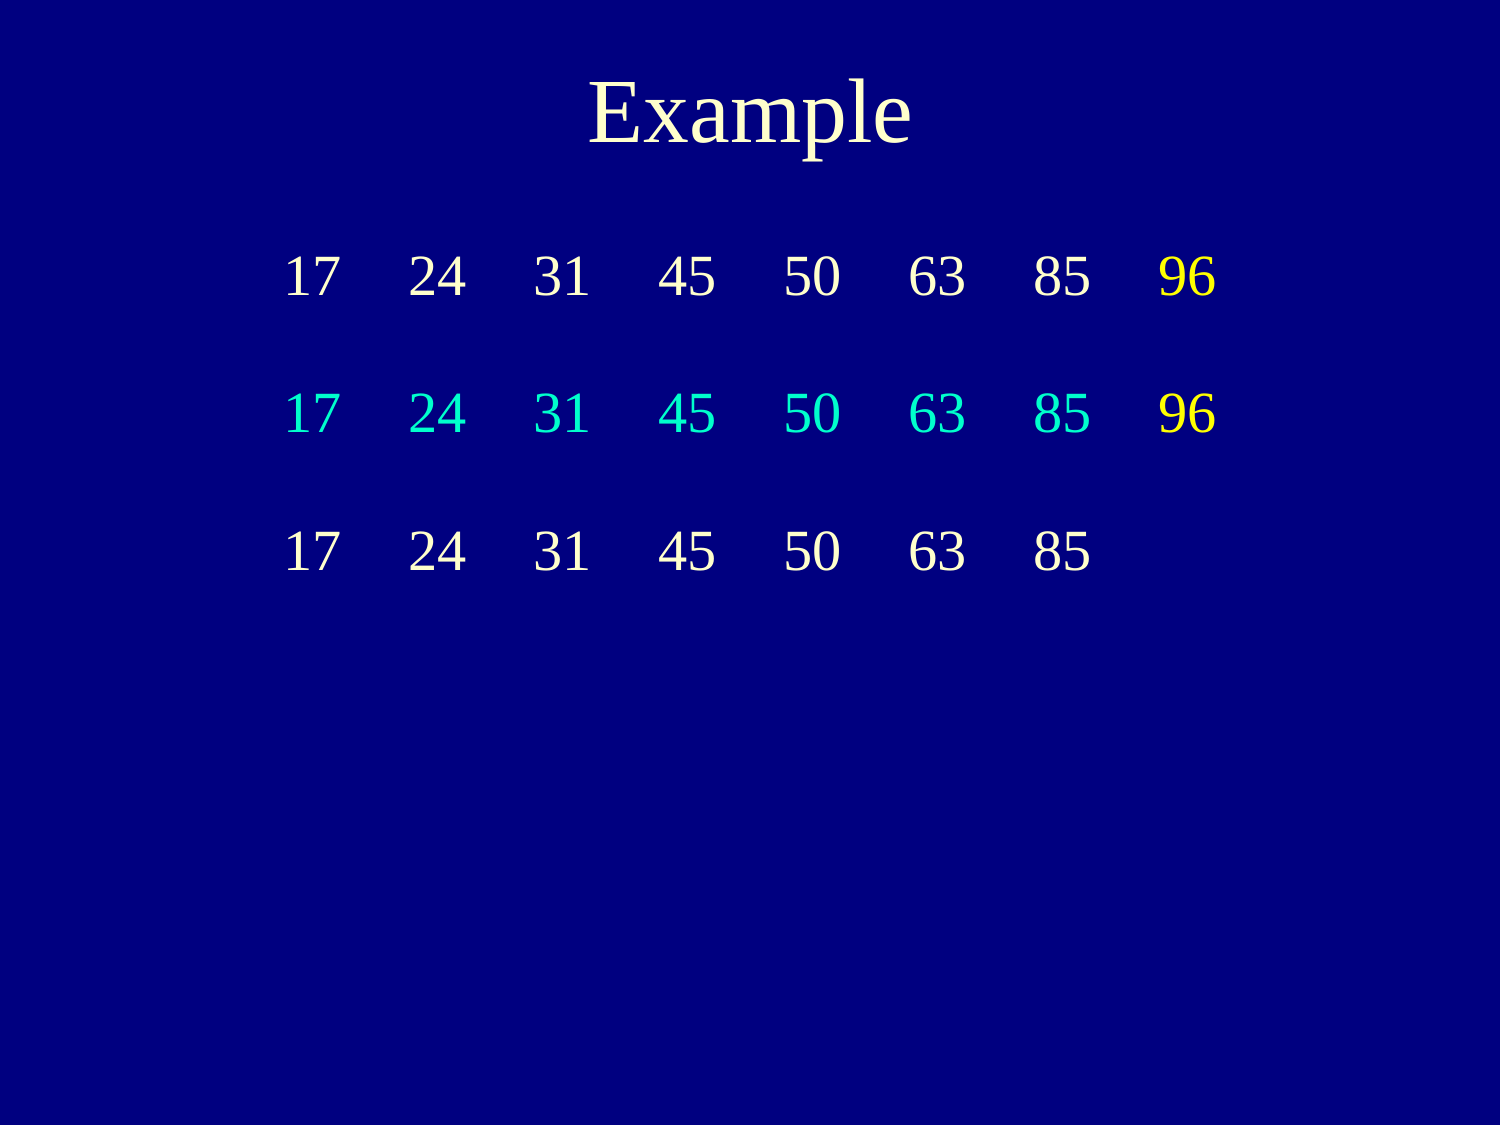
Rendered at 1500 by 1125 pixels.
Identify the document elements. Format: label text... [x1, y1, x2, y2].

table_header 17 [250, 504, 375, 600]
table_header 63 [875, 367, 1000, 463]
table_header 24 [375, 229, 500, 325]
table_header 85 [1000, 504, 1125, 600]
table_header 50 [750, 229, 875, 325]
table_header 17 [250, 367, 375, 463]
table_header 31 [500, 504, 625, 600]
title Example [22, 43, 1480, 169]
table_header 96 [1125, 367, 1250, 463]
table_header 45 [625, 367, 750, 463]
table_header 63 [875, 229, 1000, 325]
table_header 85 [1000, 229, 1125, 325]
table_header 24 [375, 367, 500, 463]
table_header 45 [625, 229, 750, 325]
table_header 17 [250, 229, 375, 325]
table_header 96 [1125, 229, 1250, 325]
table_header 50 [750, 504, 875, 600]
table_header 85 [1000, 367, 1125, 463]
table_header 31 [500, 367, 625, 463]
table_header 50 [750, 367, 875, 463]
table_header 45 [625, 504, 750, 600]
table_header 24 [375, 504, 500, 600]
table_header 63 [875, 504, 1000, 600]
table_header 31 [500, 229, 625, 325]
